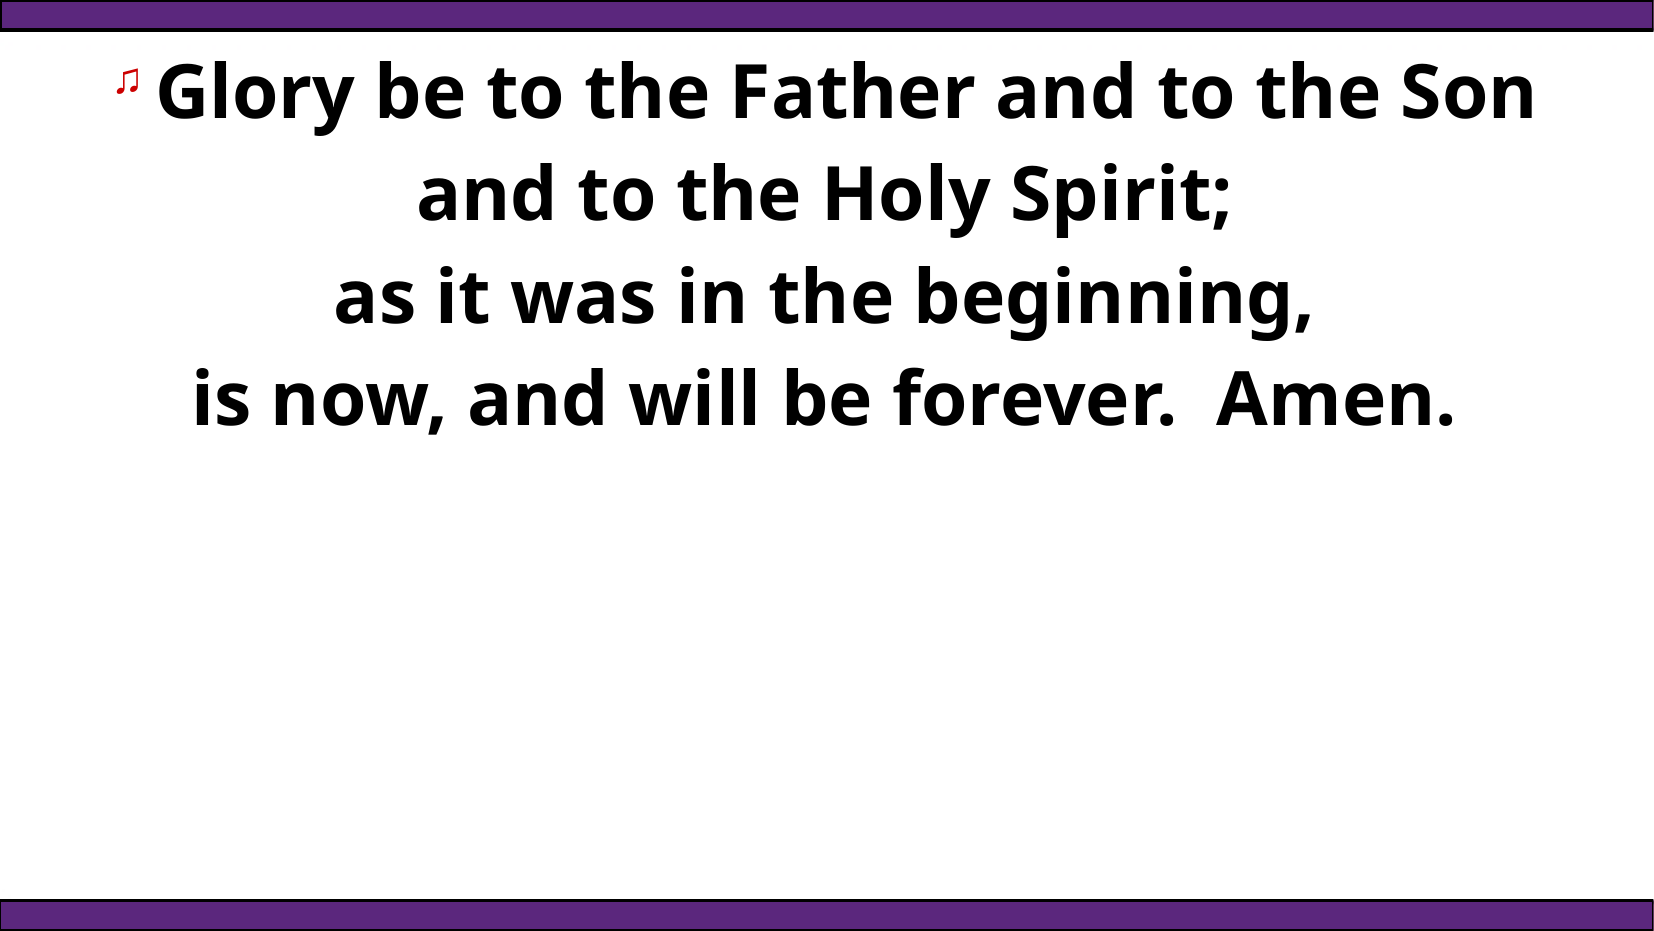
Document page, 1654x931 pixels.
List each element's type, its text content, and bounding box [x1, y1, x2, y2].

picture [0, 31, 1654, 900]
text_box ♫ Glory be to the Father and to the Son and to the Holy Spirit; as it was in the beginning, is now, and will be forever. Amen. [60, 30, 1591, 445]
text_box [0, 0, 1654, 31]
text_box [0, 900, 1654, 931]
